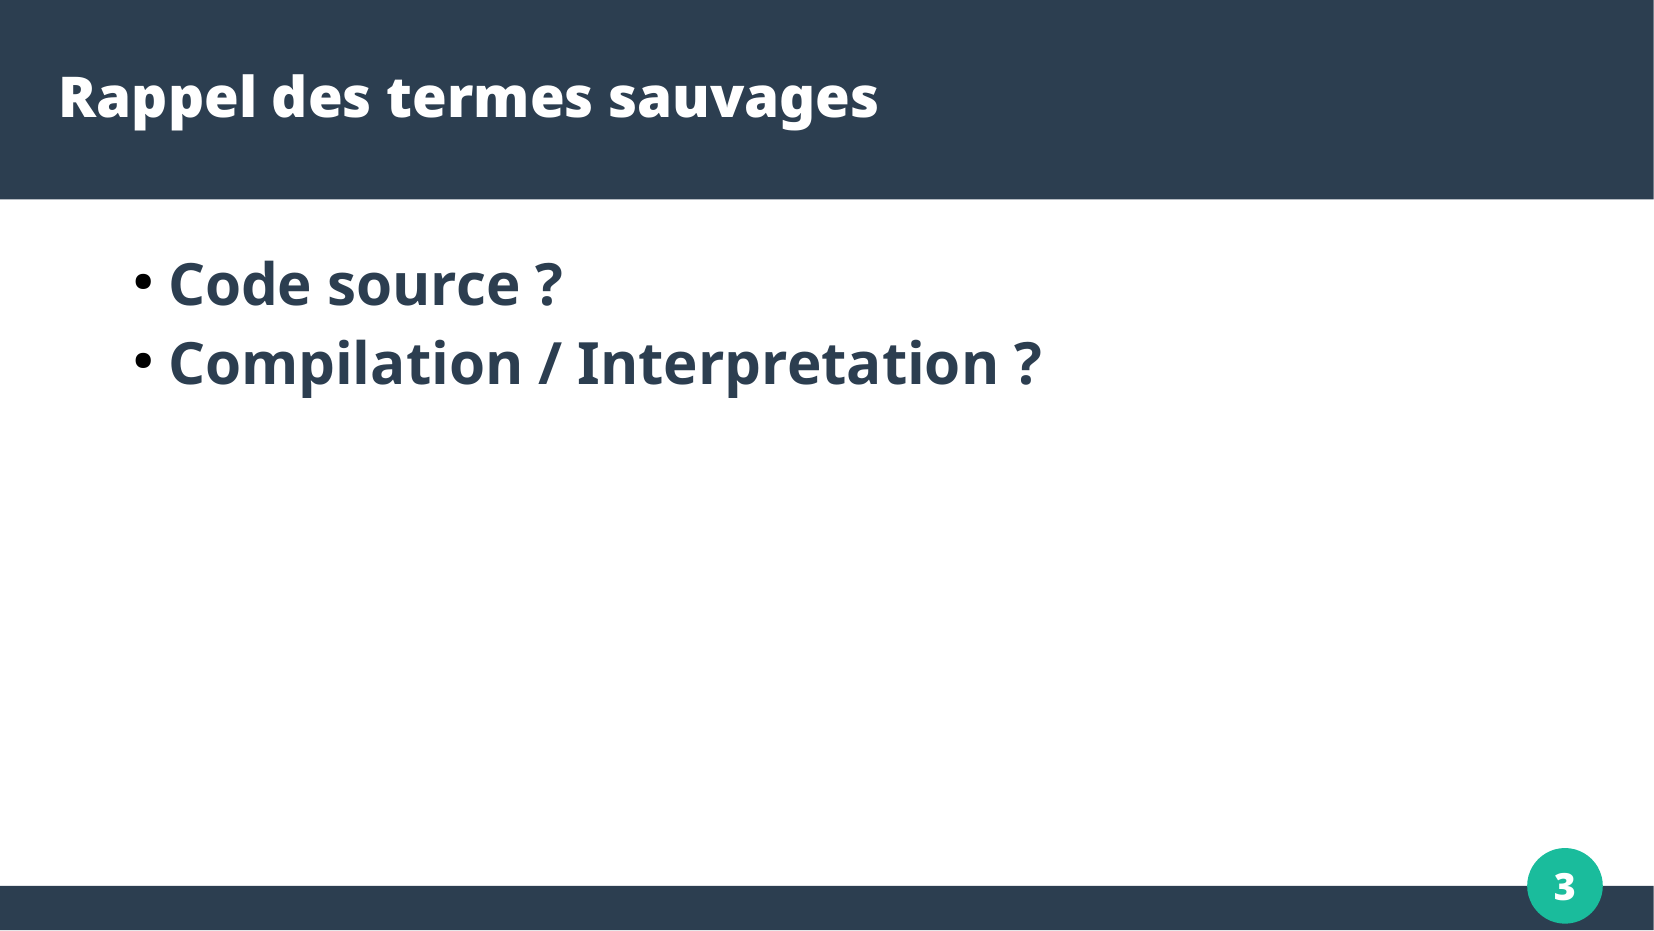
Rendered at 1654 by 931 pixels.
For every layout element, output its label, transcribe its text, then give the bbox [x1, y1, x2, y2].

text_box Code source ? Compilation / Interpretation ? [118, 236, 1536, 827]
title Rappel des termes sauvages [59, 37, 1595, 156]
